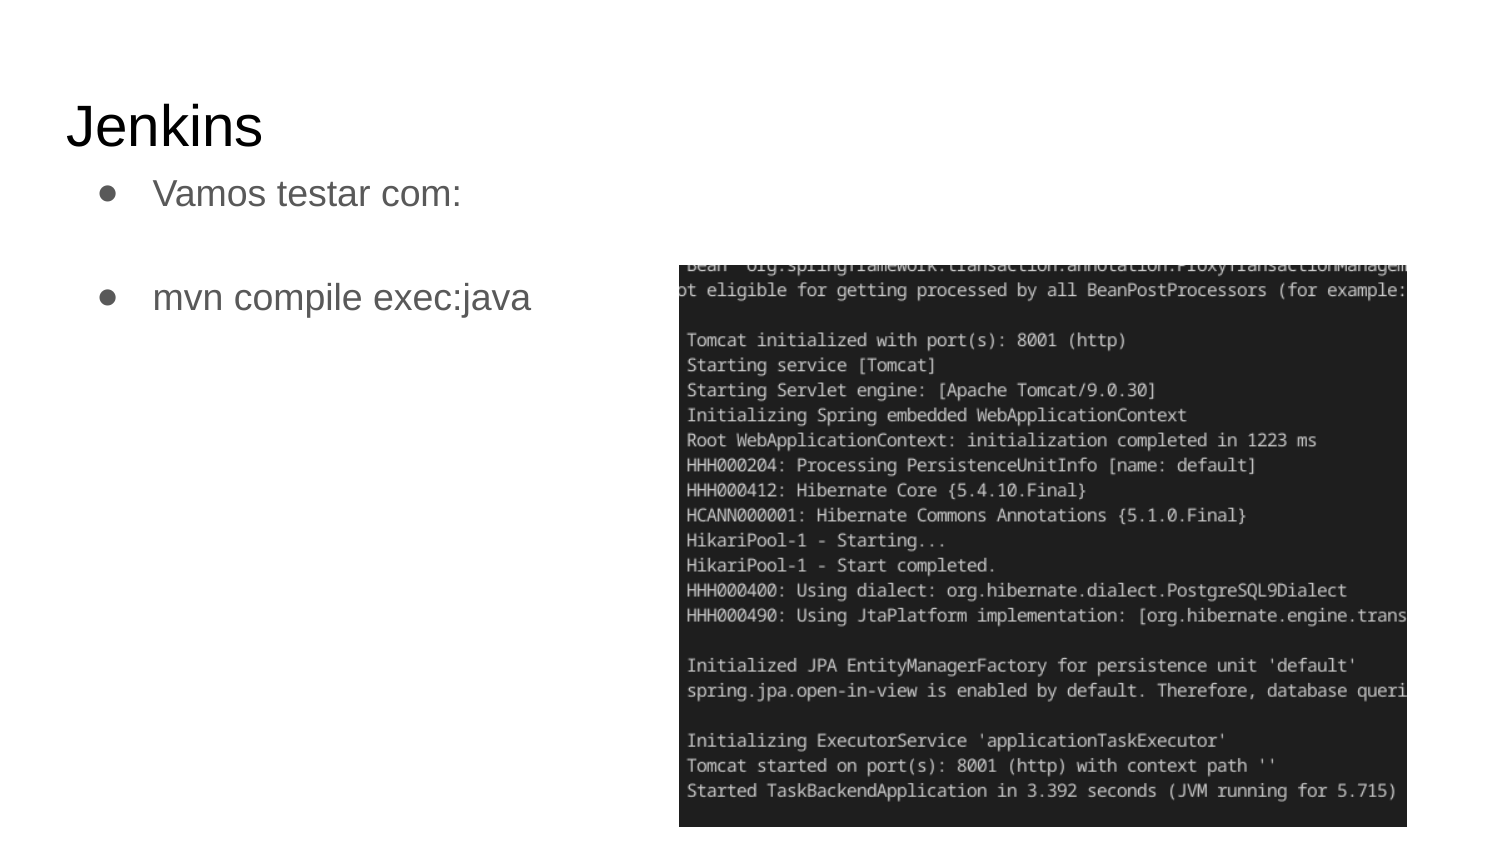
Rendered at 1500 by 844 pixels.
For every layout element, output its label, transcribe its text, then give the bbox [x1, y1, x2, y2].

picture [679, 265, 1407, 827]
list Vamos testar com: mvn compile exec:java [62, 147, 1500, 709]
title Jenkins [51, 72, 1449, 167]
